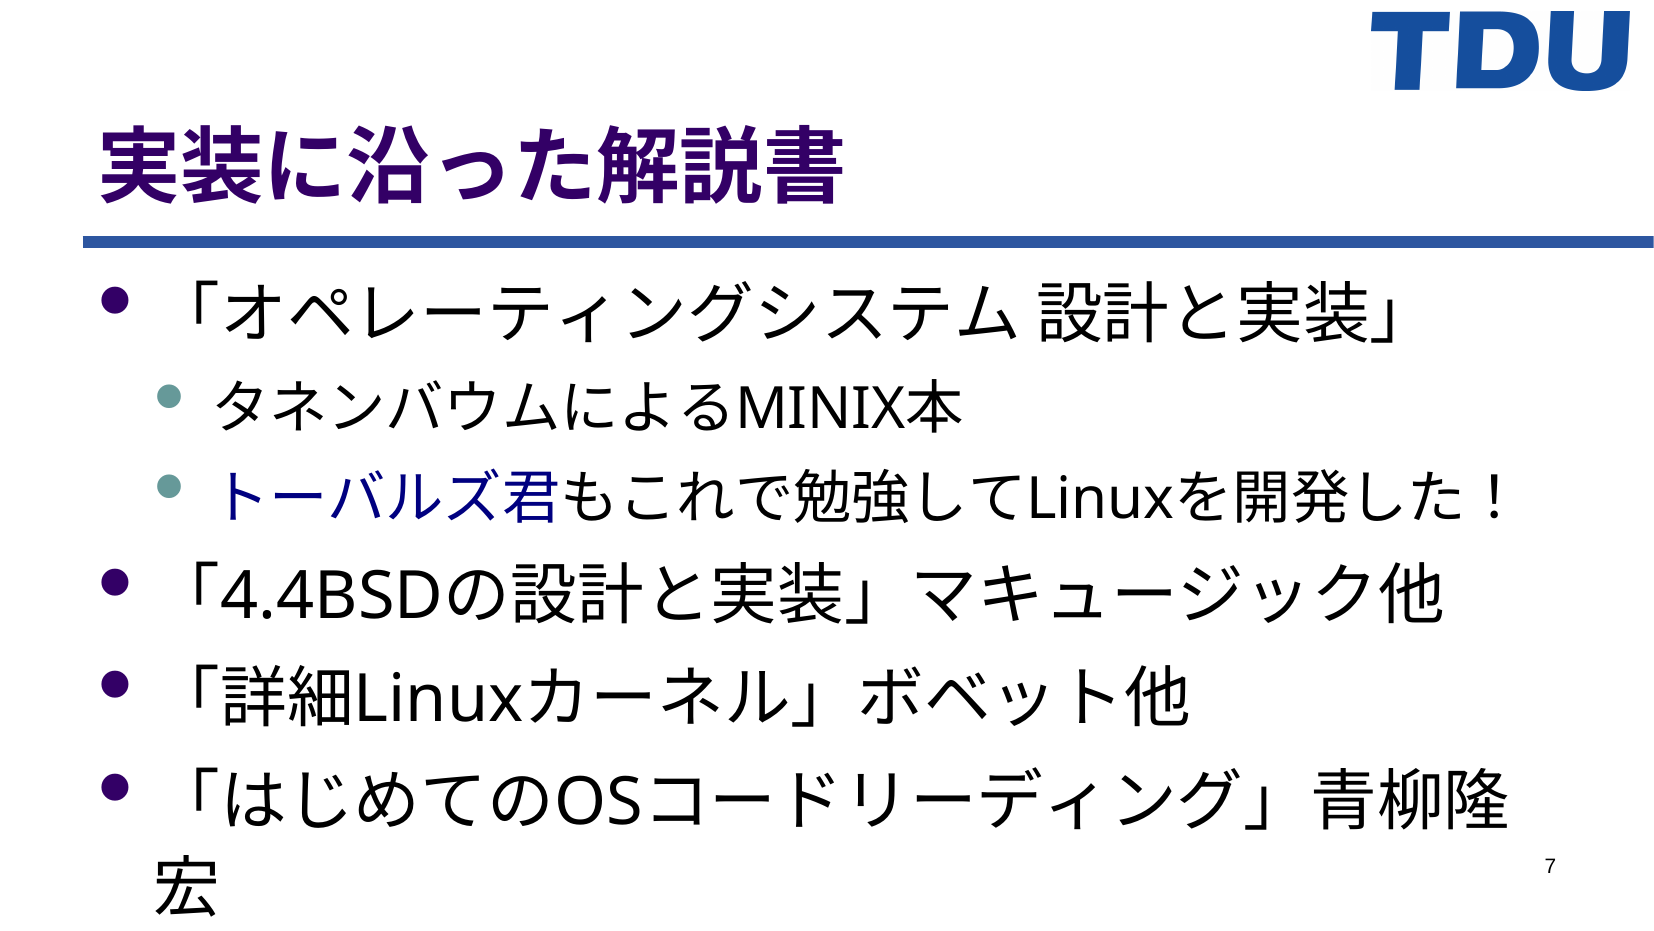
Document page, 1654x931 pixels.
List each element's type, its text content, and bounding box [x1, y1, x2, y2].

title 実装に沿った解説書 [82, 51, 1571, 228]
list 「オペレーティングシステム 設計と実装」 タネンバウムによるMINIX本 トーバルズ君もこれで勉強してLinuxを開発した！ 「4.4BSDの設計と実装」マキュージック他 「詳細Linuxカーネル」ボベット他 「はじめてのOSコードリーディング」青柳隆宏 [82, 259, 1571, 868]
picture [1371, 11, 1630, 91]
